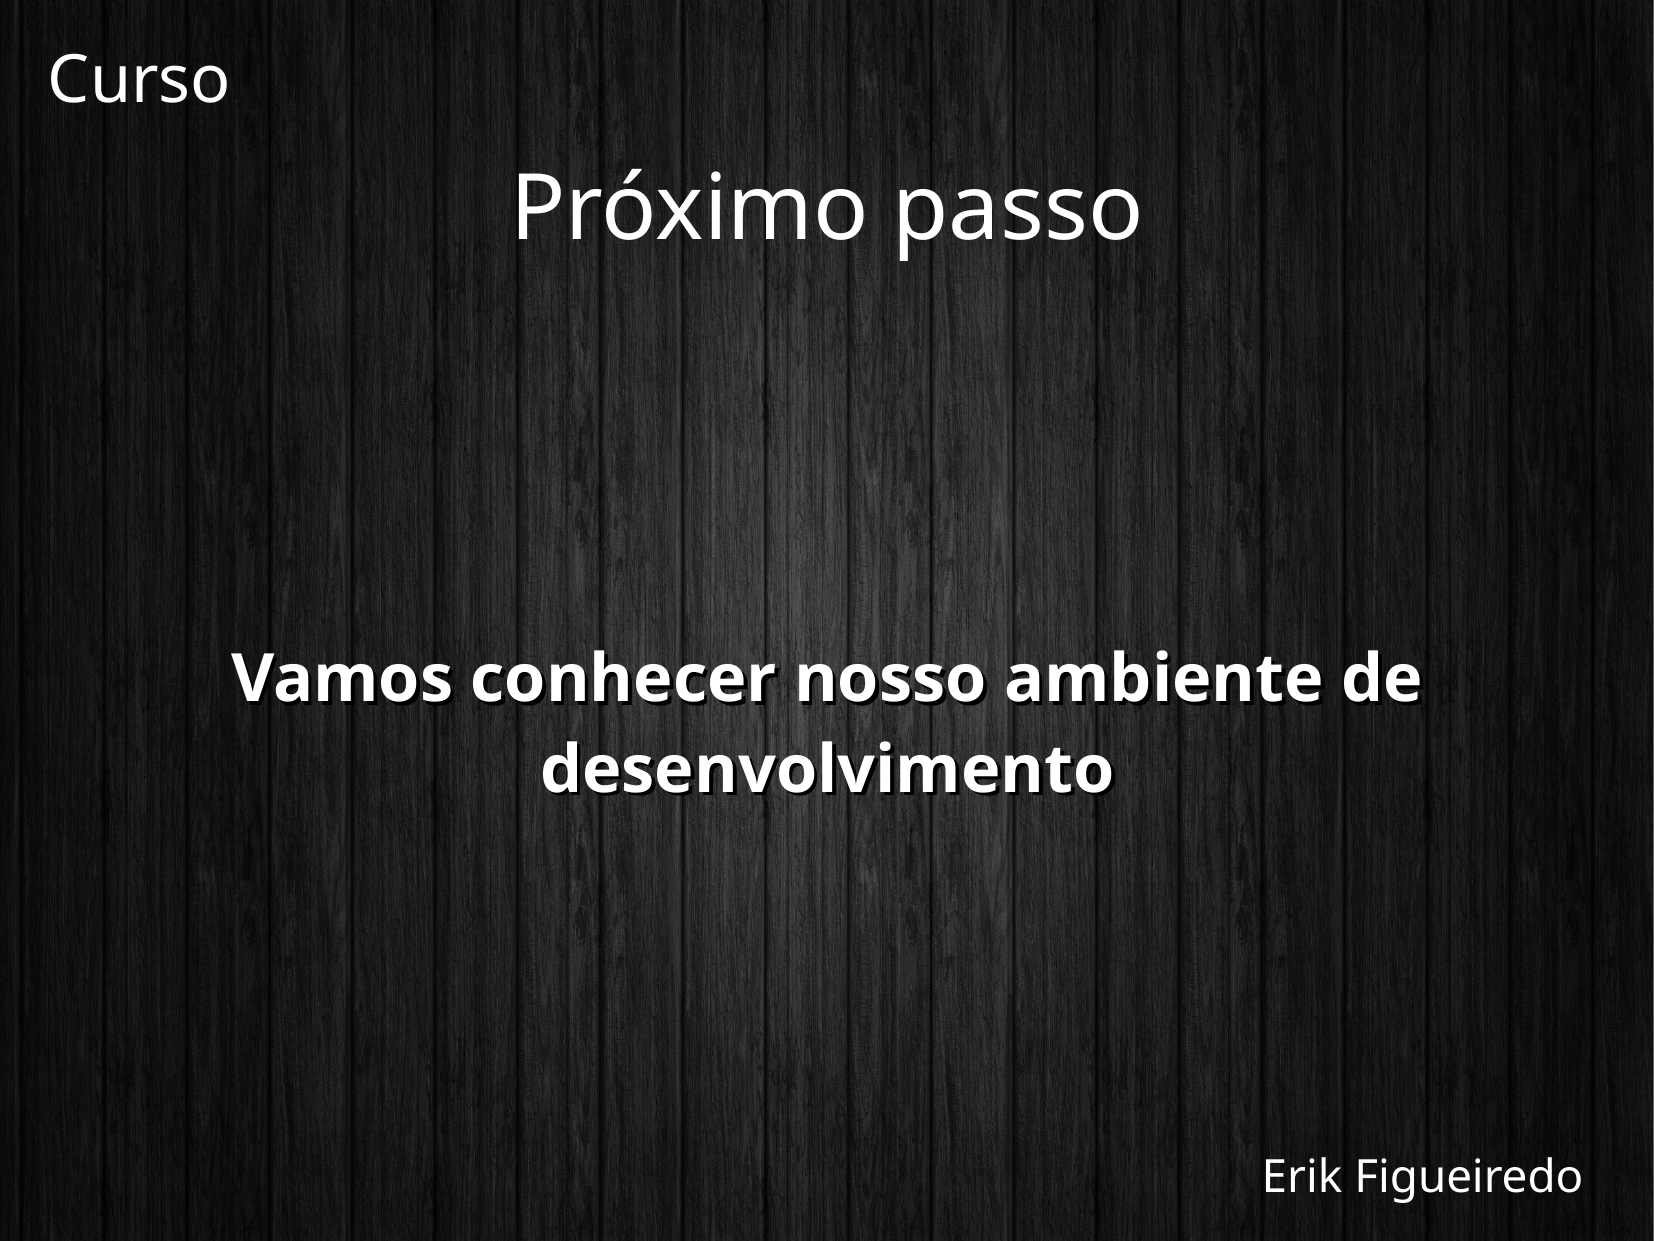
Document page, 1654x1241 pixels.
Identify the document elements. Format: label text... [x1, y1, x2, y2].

text_box Erik Figueiredo [768, 1133, 1596, 1217]
title Próximo passo [83, 129, 1572, 278]
text_box Curso [47, 35, 1088, 119]
picture [0, 0, 1654, 1241]
list Vamos conhecer nosso ambiente de desenvolvimento [83, 311, 1572, 1131]
